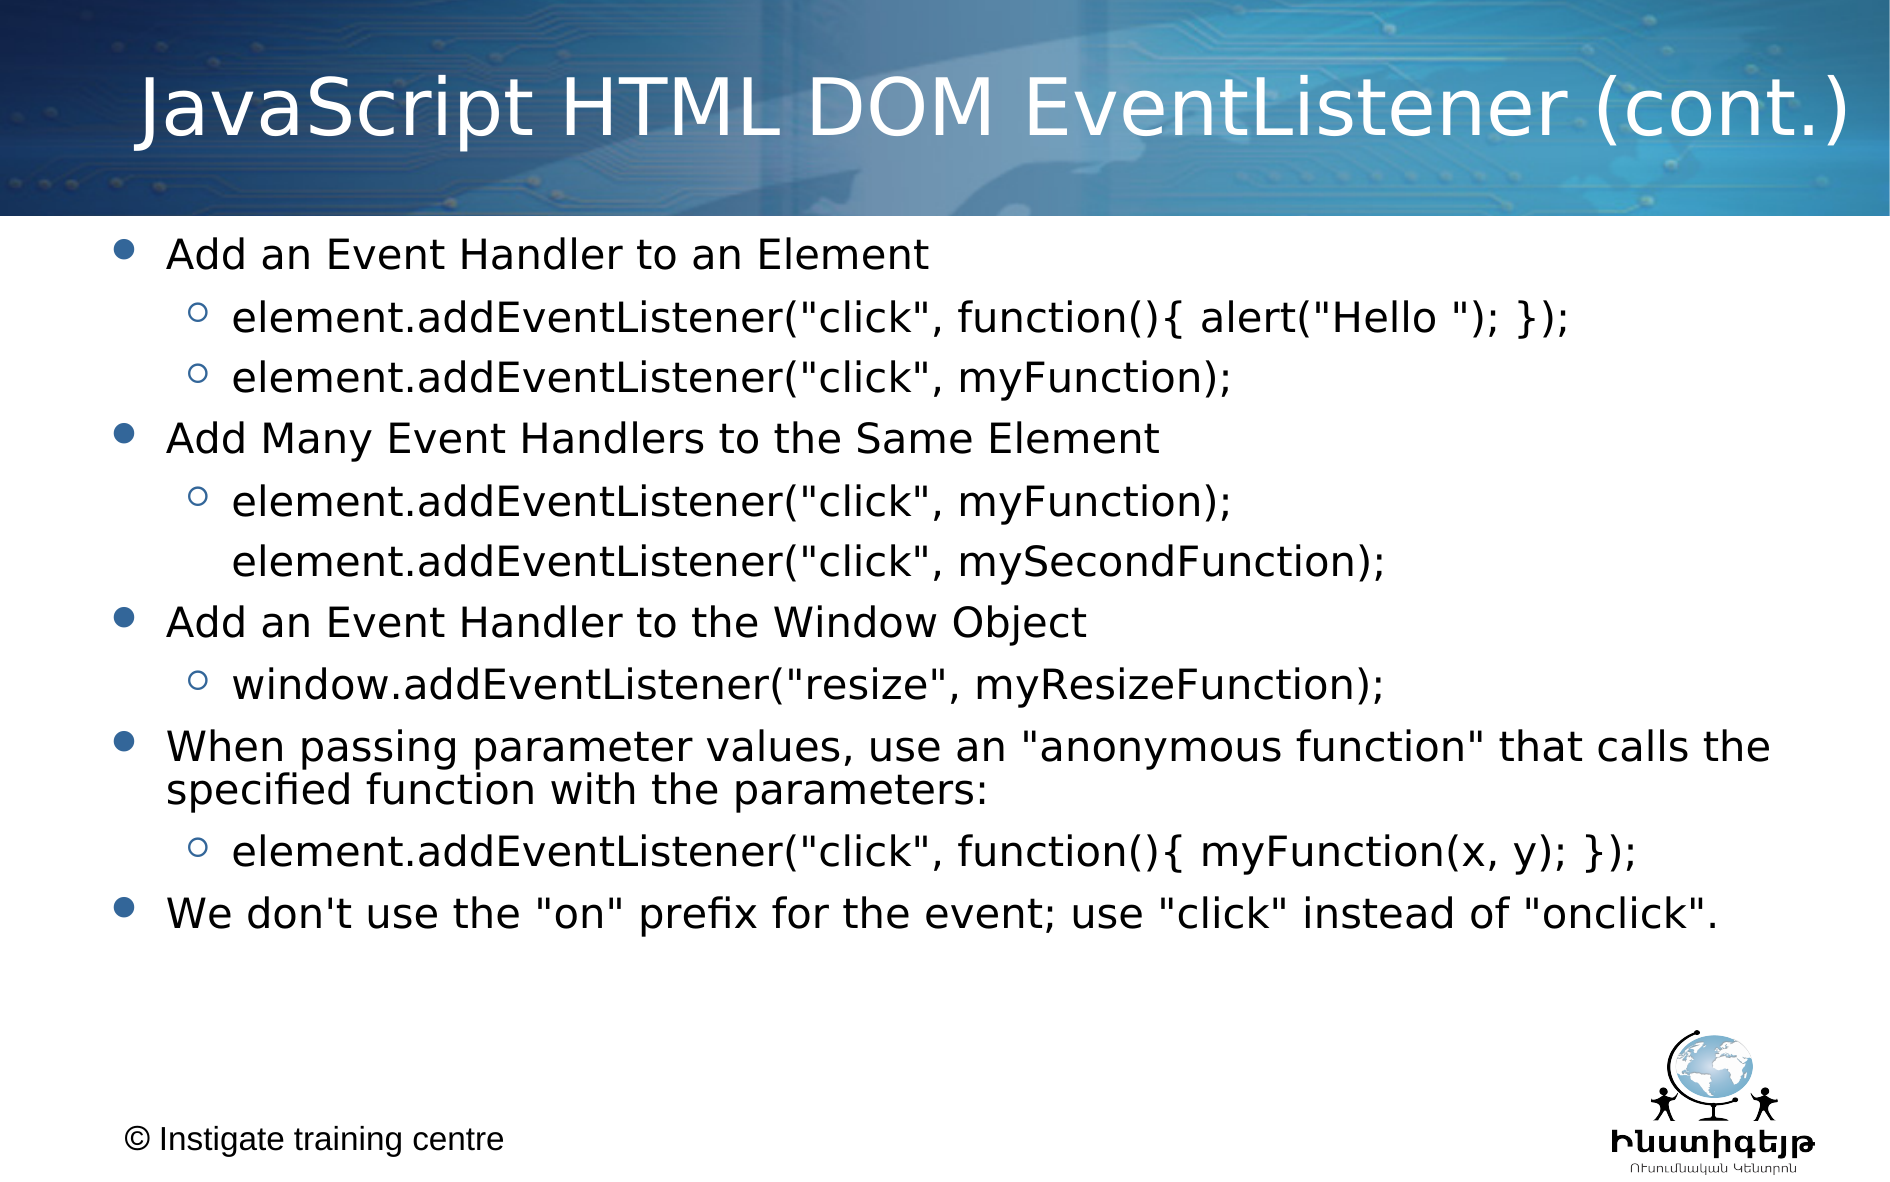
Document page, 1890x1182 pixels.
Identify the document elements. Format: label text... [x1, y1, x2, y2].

text_box JavaScript HTML DOM EventListener (cont.) [138, 82, 1890, 94]
picture [1612, 1030, 1815, 1175]
picture [0, 0, 1890, 216]
list Add an Event Handler to an Element element.addEventListener("click", function(){ alert("Hello "); }); element.addEventListener("click", myFunction); Add Many Event Handlers to the Same Element element.addEventListener("click", myFunction); element.addEventListener("click", mySecondFunction); Add an Event Handler to the Window Object window.addEventListener("resize", myResizeFunction); When passing parameter values, use an "anonymous function" that calls the specified function with the parameters: element.addEventListener("click", function(){ myFunction(x, y); }); We don't use the "on" prefix for the event; use "click" instead of "onclick". [110, 235, 1801, 259]
